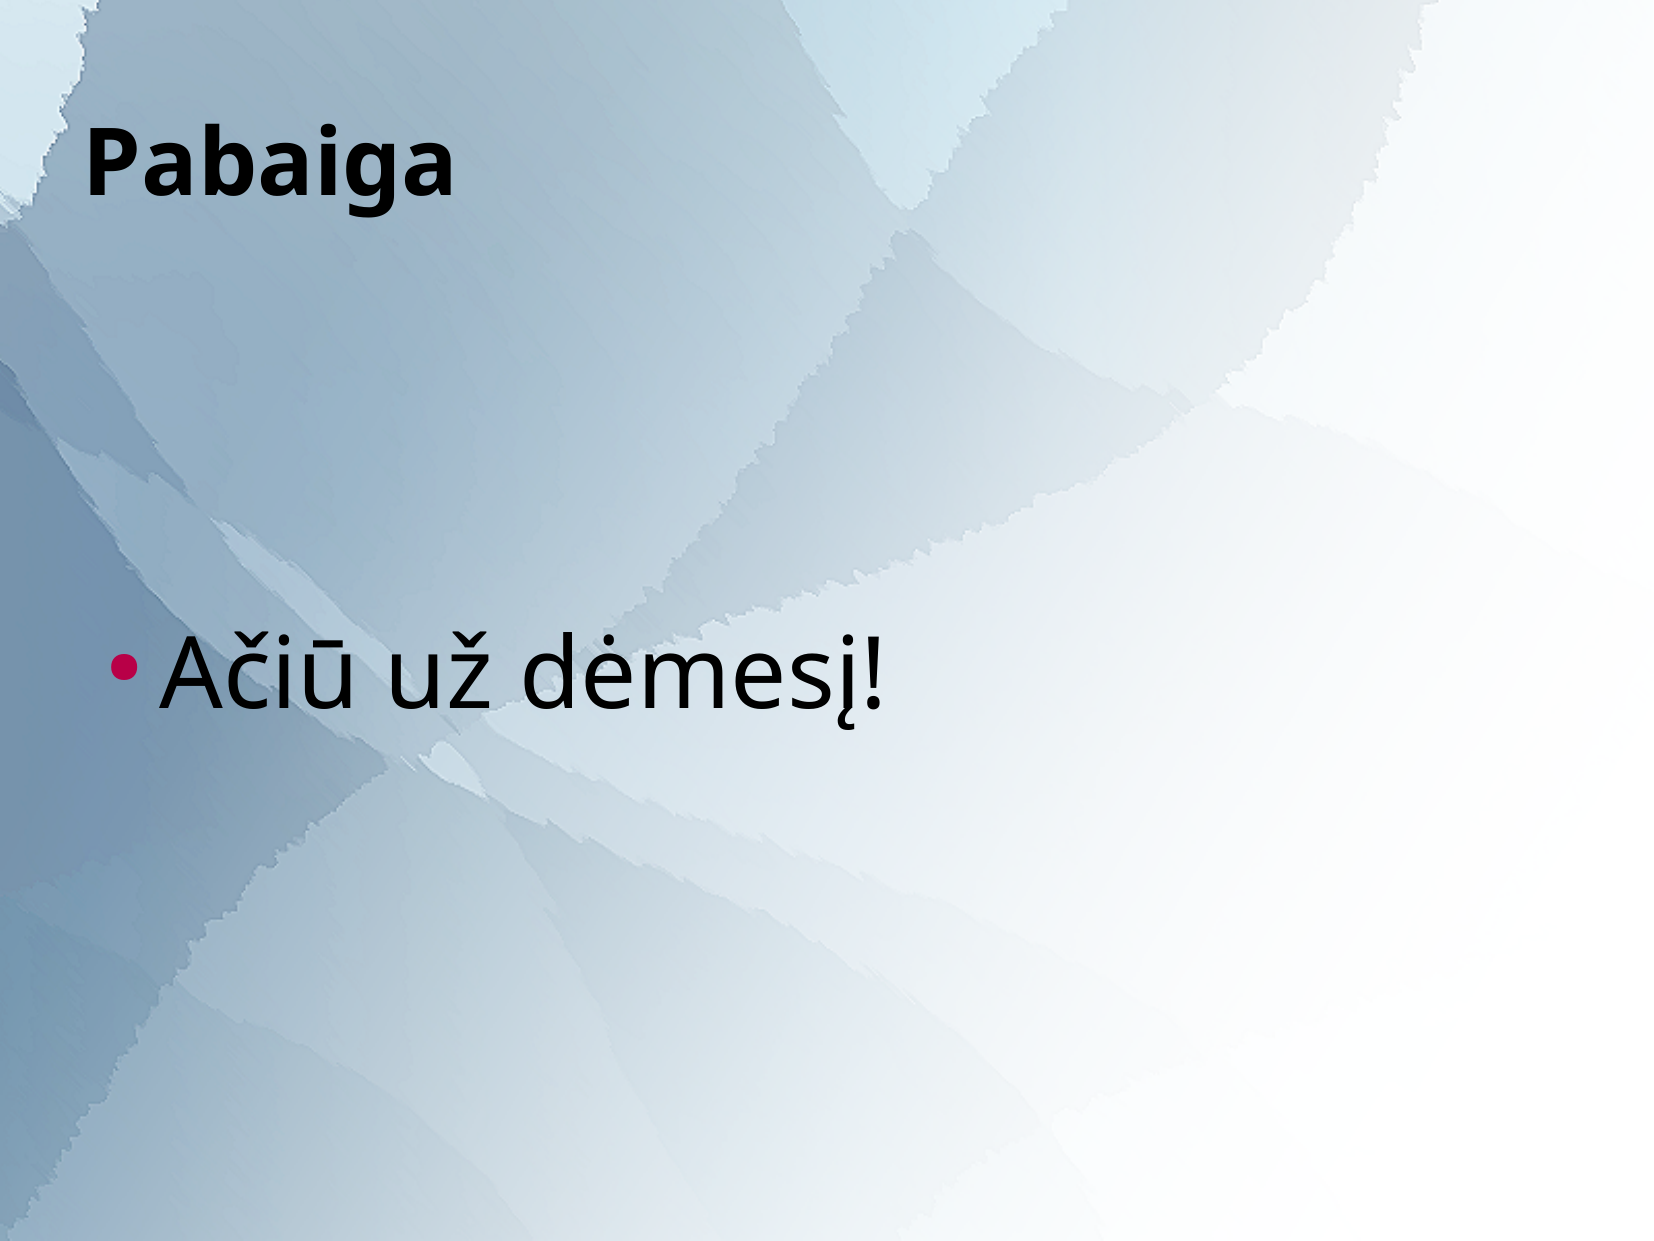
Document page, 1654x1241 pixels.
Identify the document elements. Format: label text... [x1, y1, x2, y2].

picture [0, 0, 1654, 1241]
title Pabaiga [82, 62, 1571, 256]
list Ačiū už dėmesį! [88, 602, 1512, 1130]
